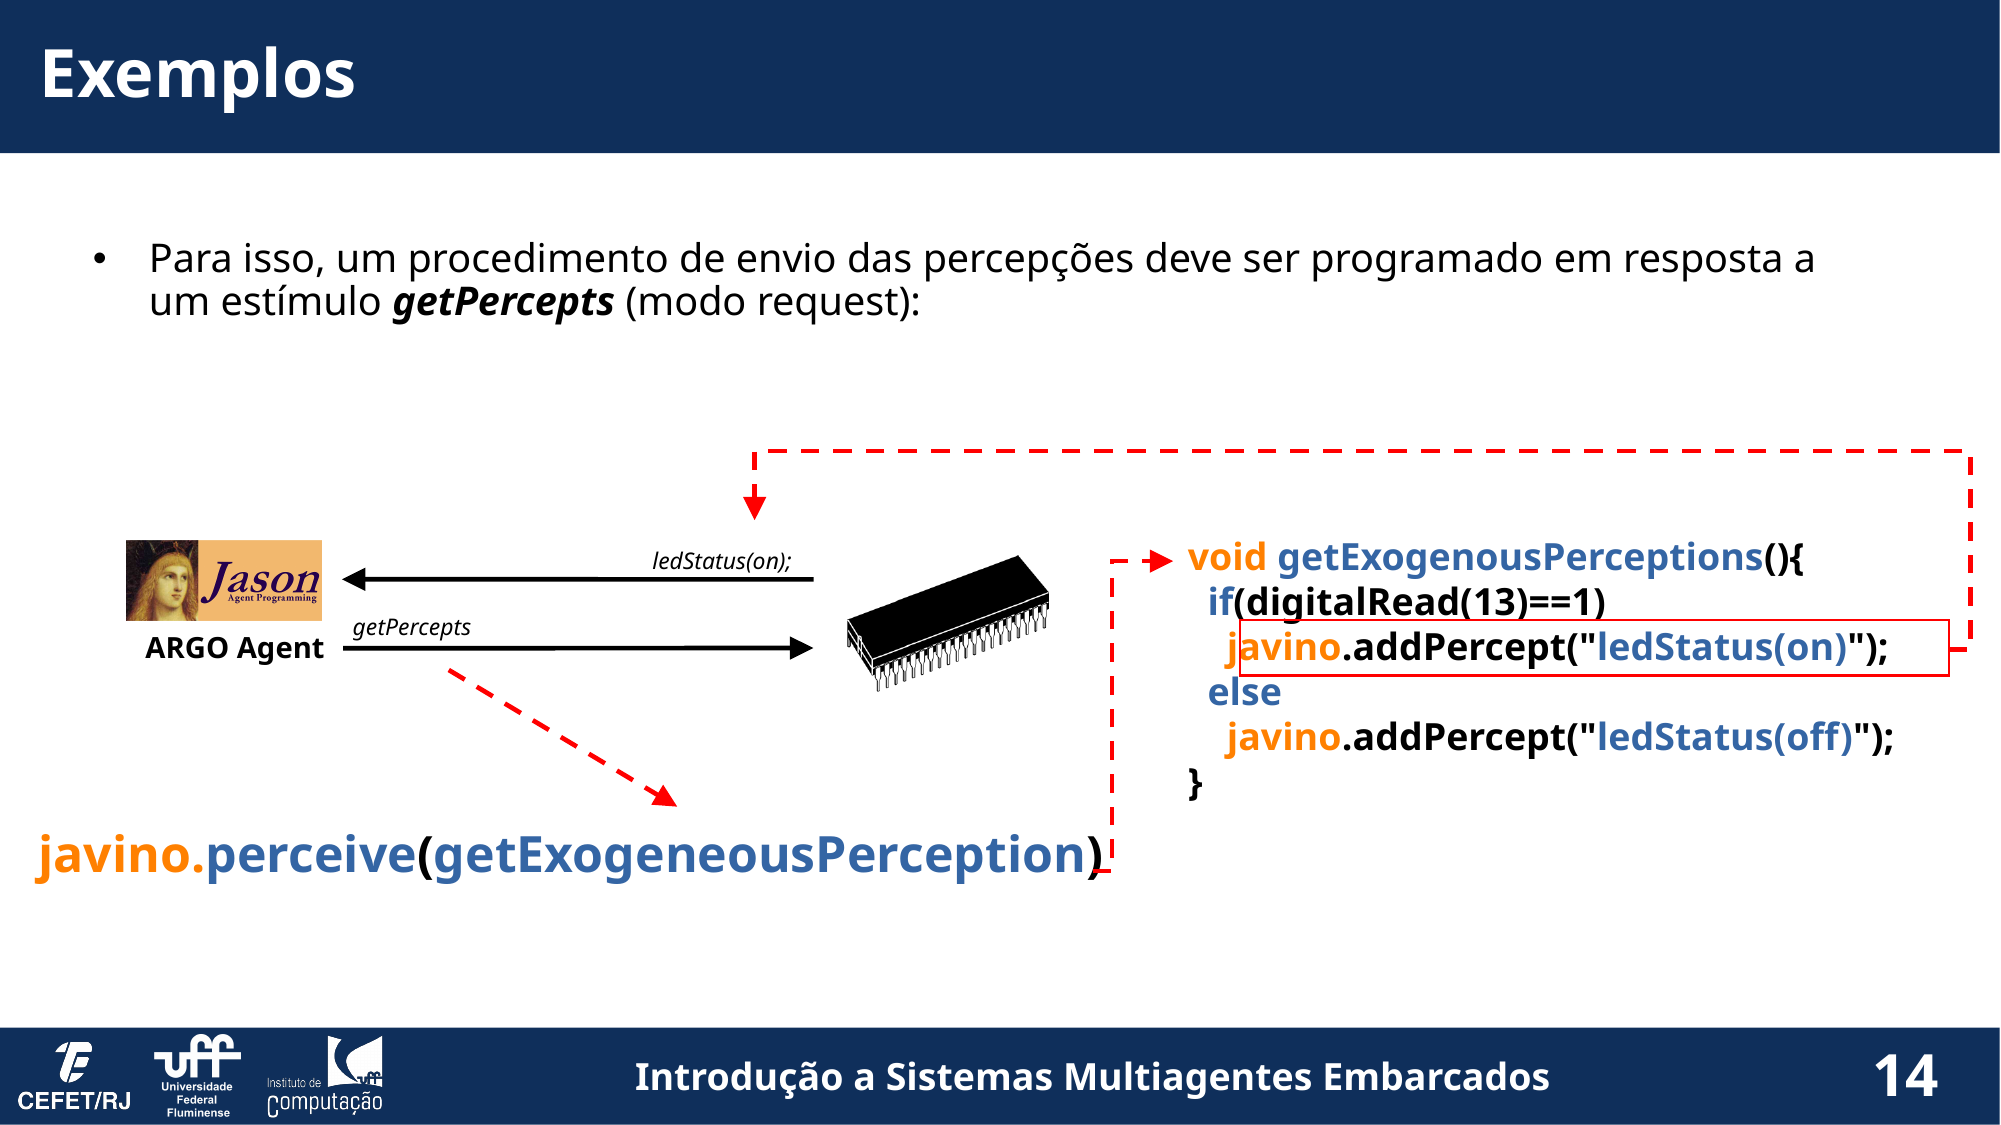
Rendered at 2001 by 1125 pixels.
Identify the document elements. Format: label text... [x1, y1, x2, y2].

picture [126, 540, 322, 621]
picture [265, 1033, 384, 1118]
picture [18, 1021, 130, 1125]
picture [847, 555, 1049, 692]
text_box void getExogenousPerceptions(){ if(digitalRead(13)==1) javino.addPercept("ledStatus(on)"); else javino.addPercept("ledStatus(off)"); } [1173, 525, 2000, 792]
picture [153, 1033, 242, 1122]
text_box ledStatus(on); [537, 538, 907, 582]
text_box Exemplos [25, 23, 2000, 119]
text_box javino.perceive(getExogeneousPerception) [23, 814, 1140, 898]
text_box ARGO Agent [110, 622, 361, 672]
text_box Para isso, um procedimento de envio das percepções deve ser programado em resposta a um estímulo getPercepts (modo request): [77, 231, 1833, 1006]
text_box getPercepts [328, 605, 496, 648]
